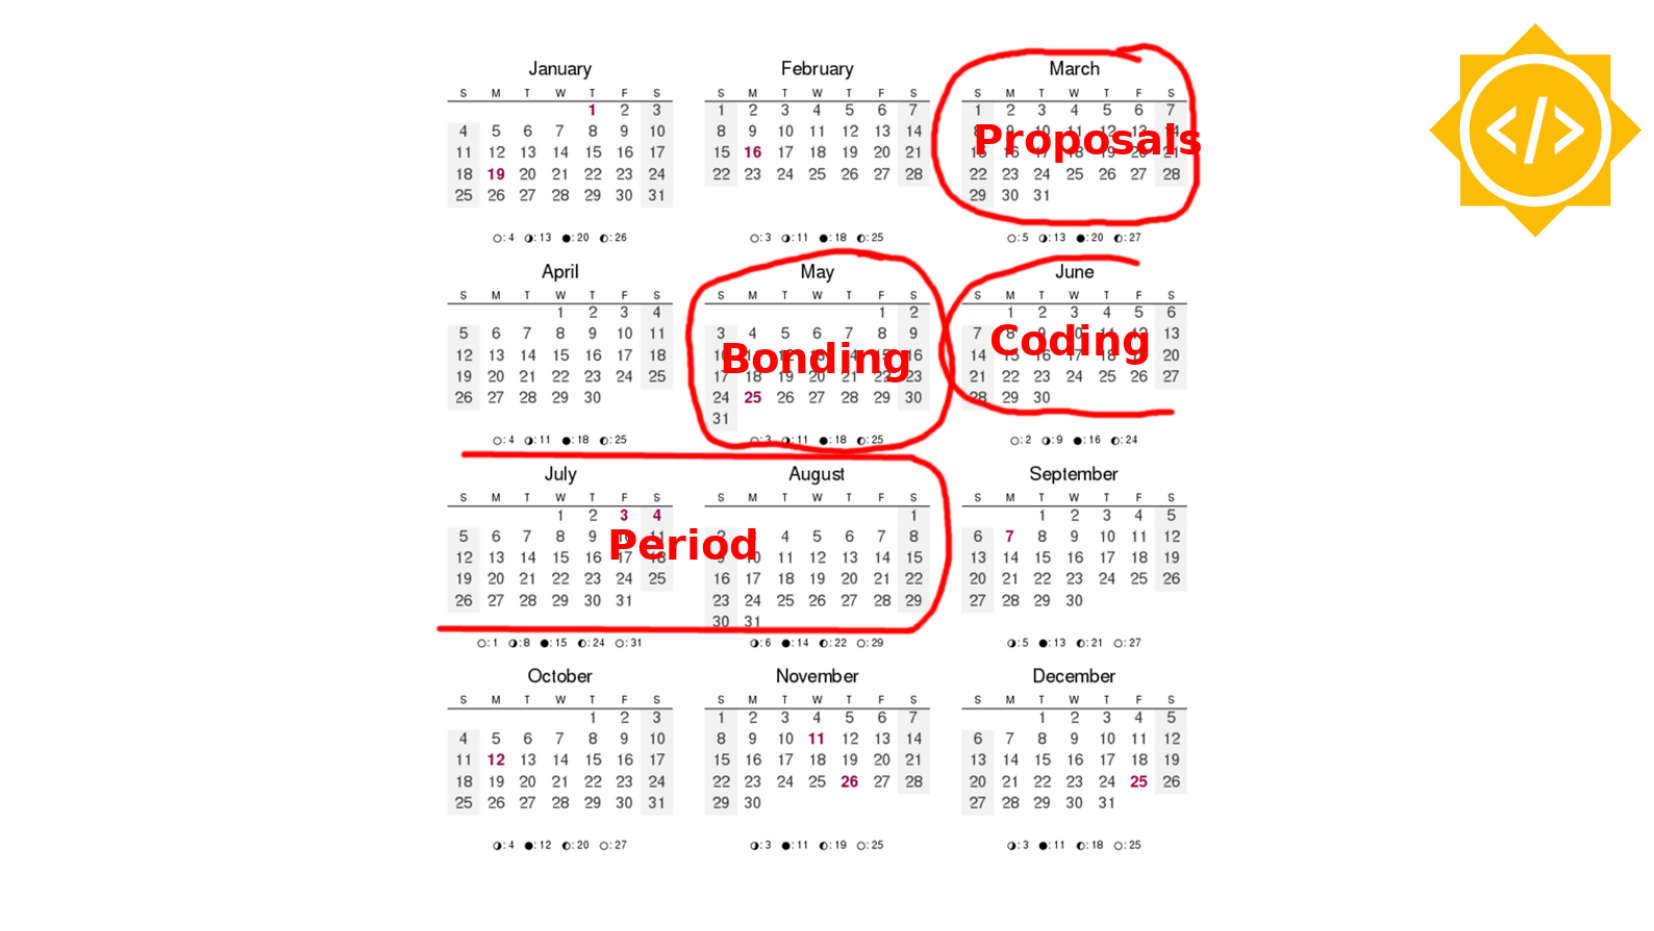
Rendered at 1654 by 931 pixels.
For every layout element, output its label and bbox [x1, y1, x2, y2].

picture [1429, 23, 1642, 237]
picture [424, 41, 1205, 875]
